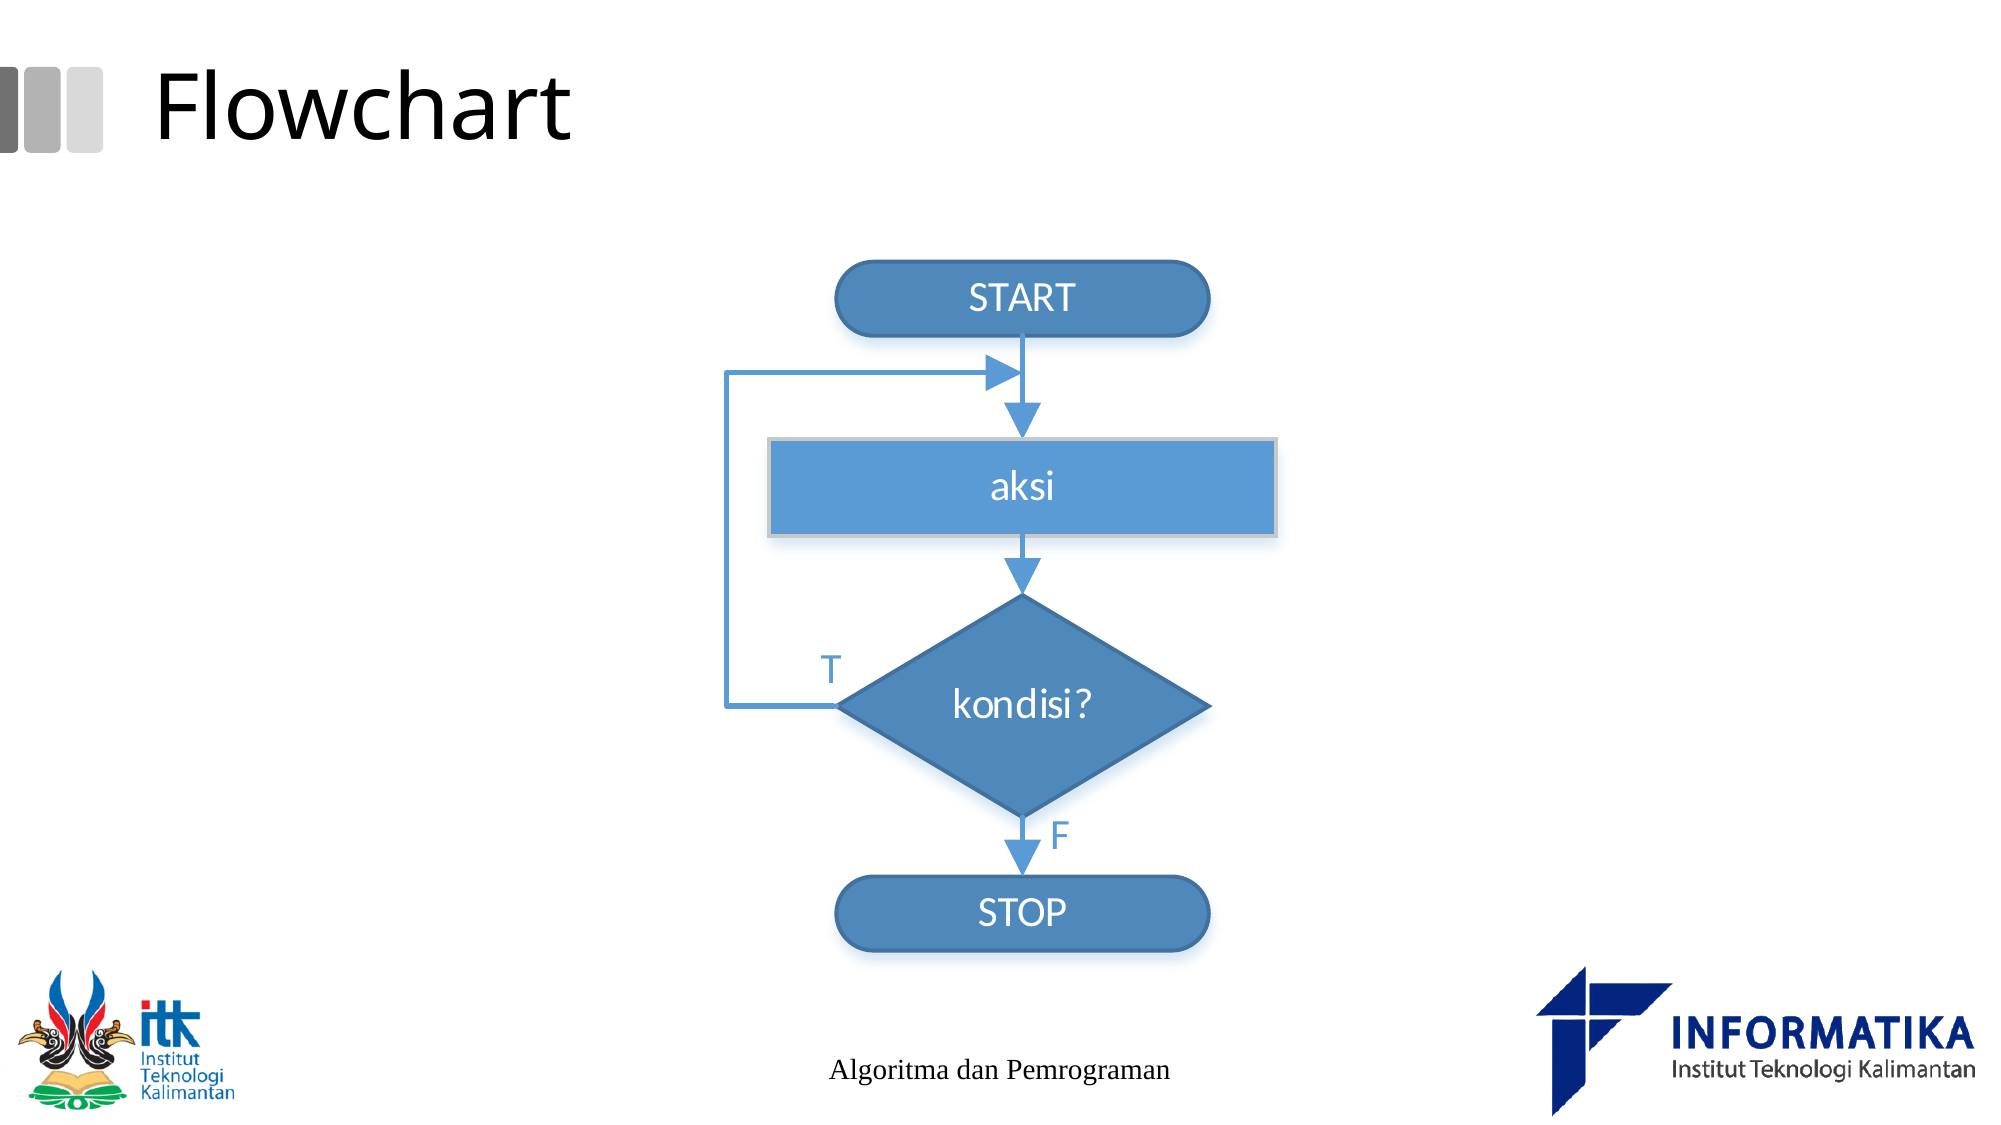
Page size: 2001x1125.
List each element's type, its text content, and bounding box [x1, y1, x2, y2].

picture [717, 248, 1294, 978]
picture [0, 935, 253, 1125]
picture [1534, 965, 1976, 1118]
title Flowchart [137, 1, 1863, 219]
